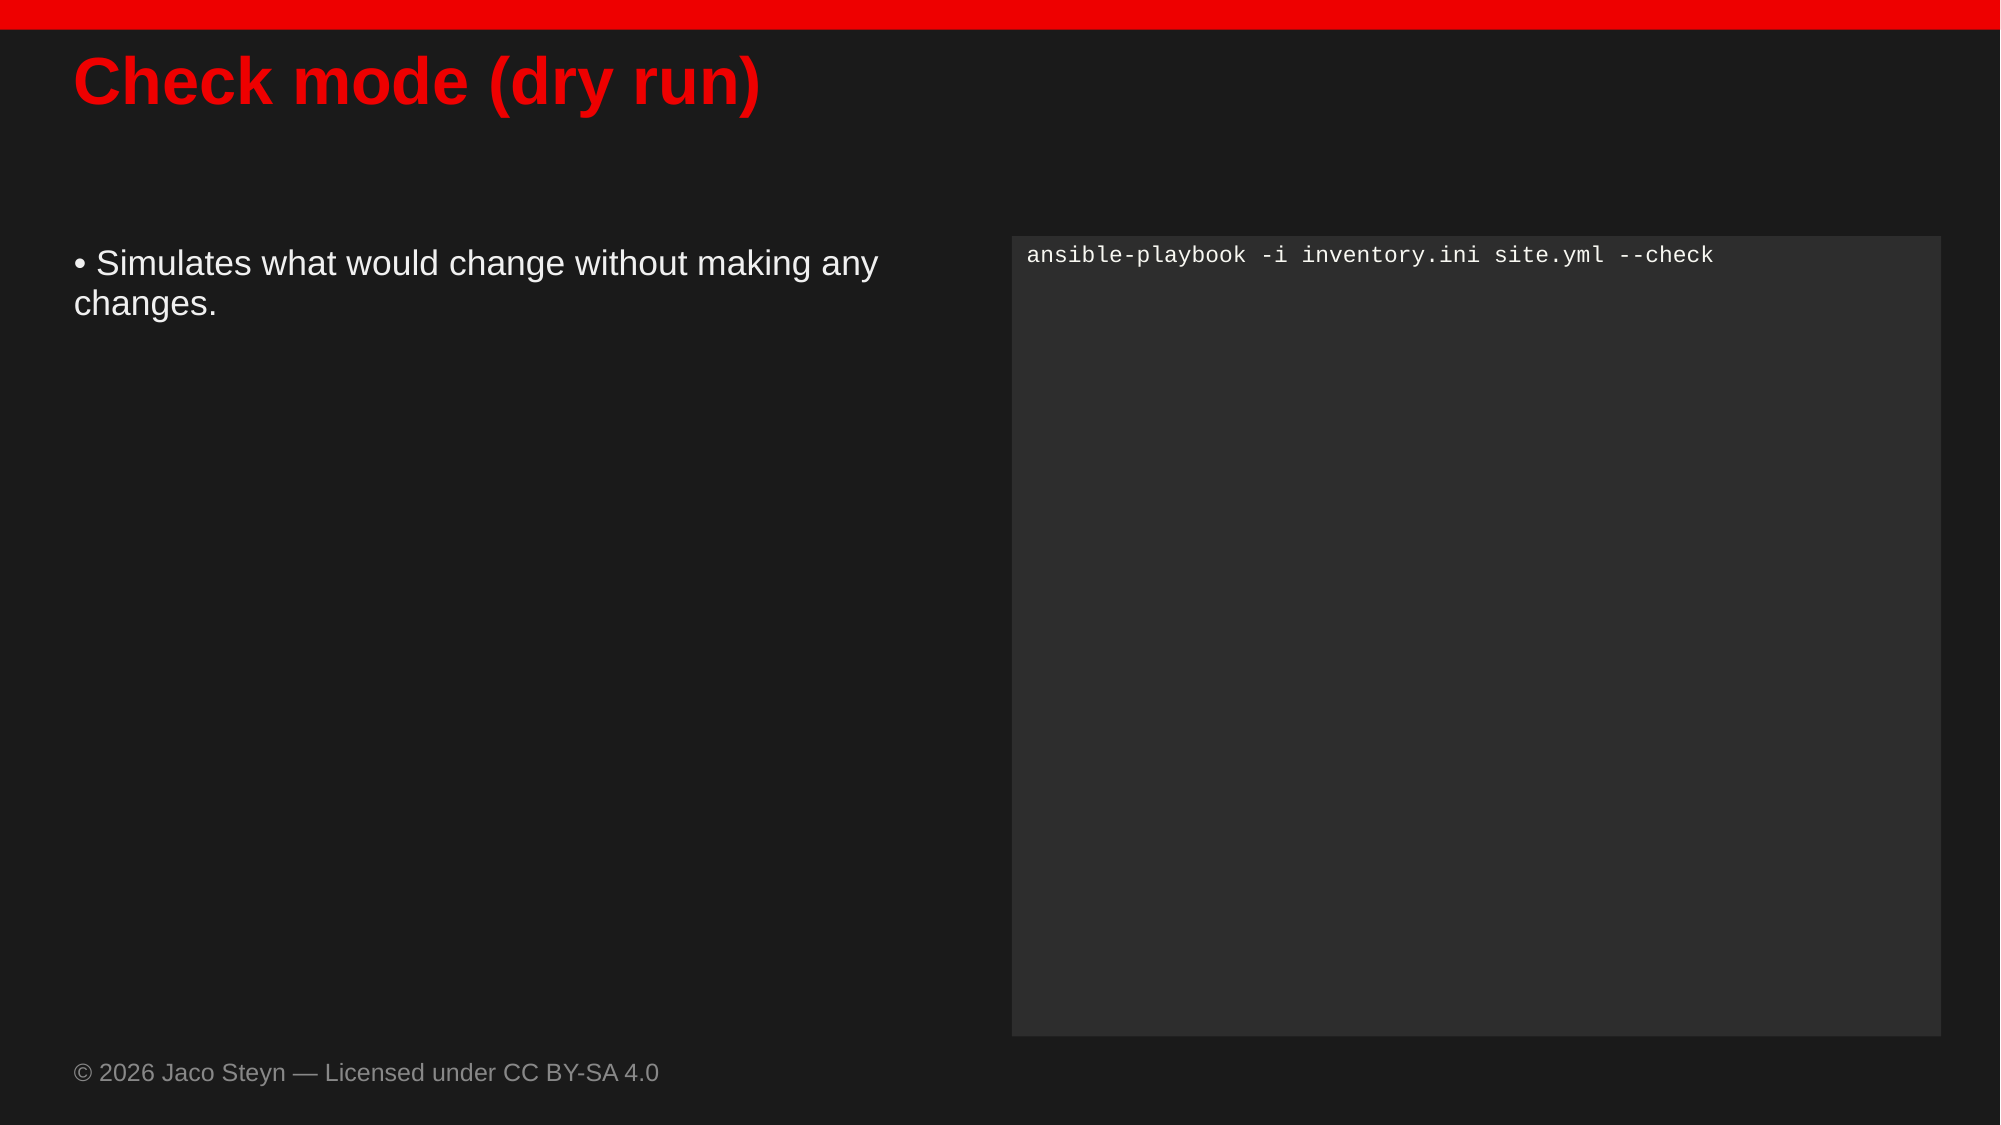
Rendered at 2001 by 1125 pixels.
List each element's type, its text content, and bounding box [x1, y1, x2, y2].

text_box • Simulates what would change without making any changes. [59, 236, 989, 1037]
text_box ansible-playbook -i inventory.ini site.yml --check [1011, 236, 1942, 1037]
text_box Check mode (dry run) [59, 36, 1942, 208]
text_box [0, 0, 2001, 30]
text_box © 2026 Jaco Steyn — Licensed under CC BY-SA 4.0 [59, 1051, 1942, 1093]
